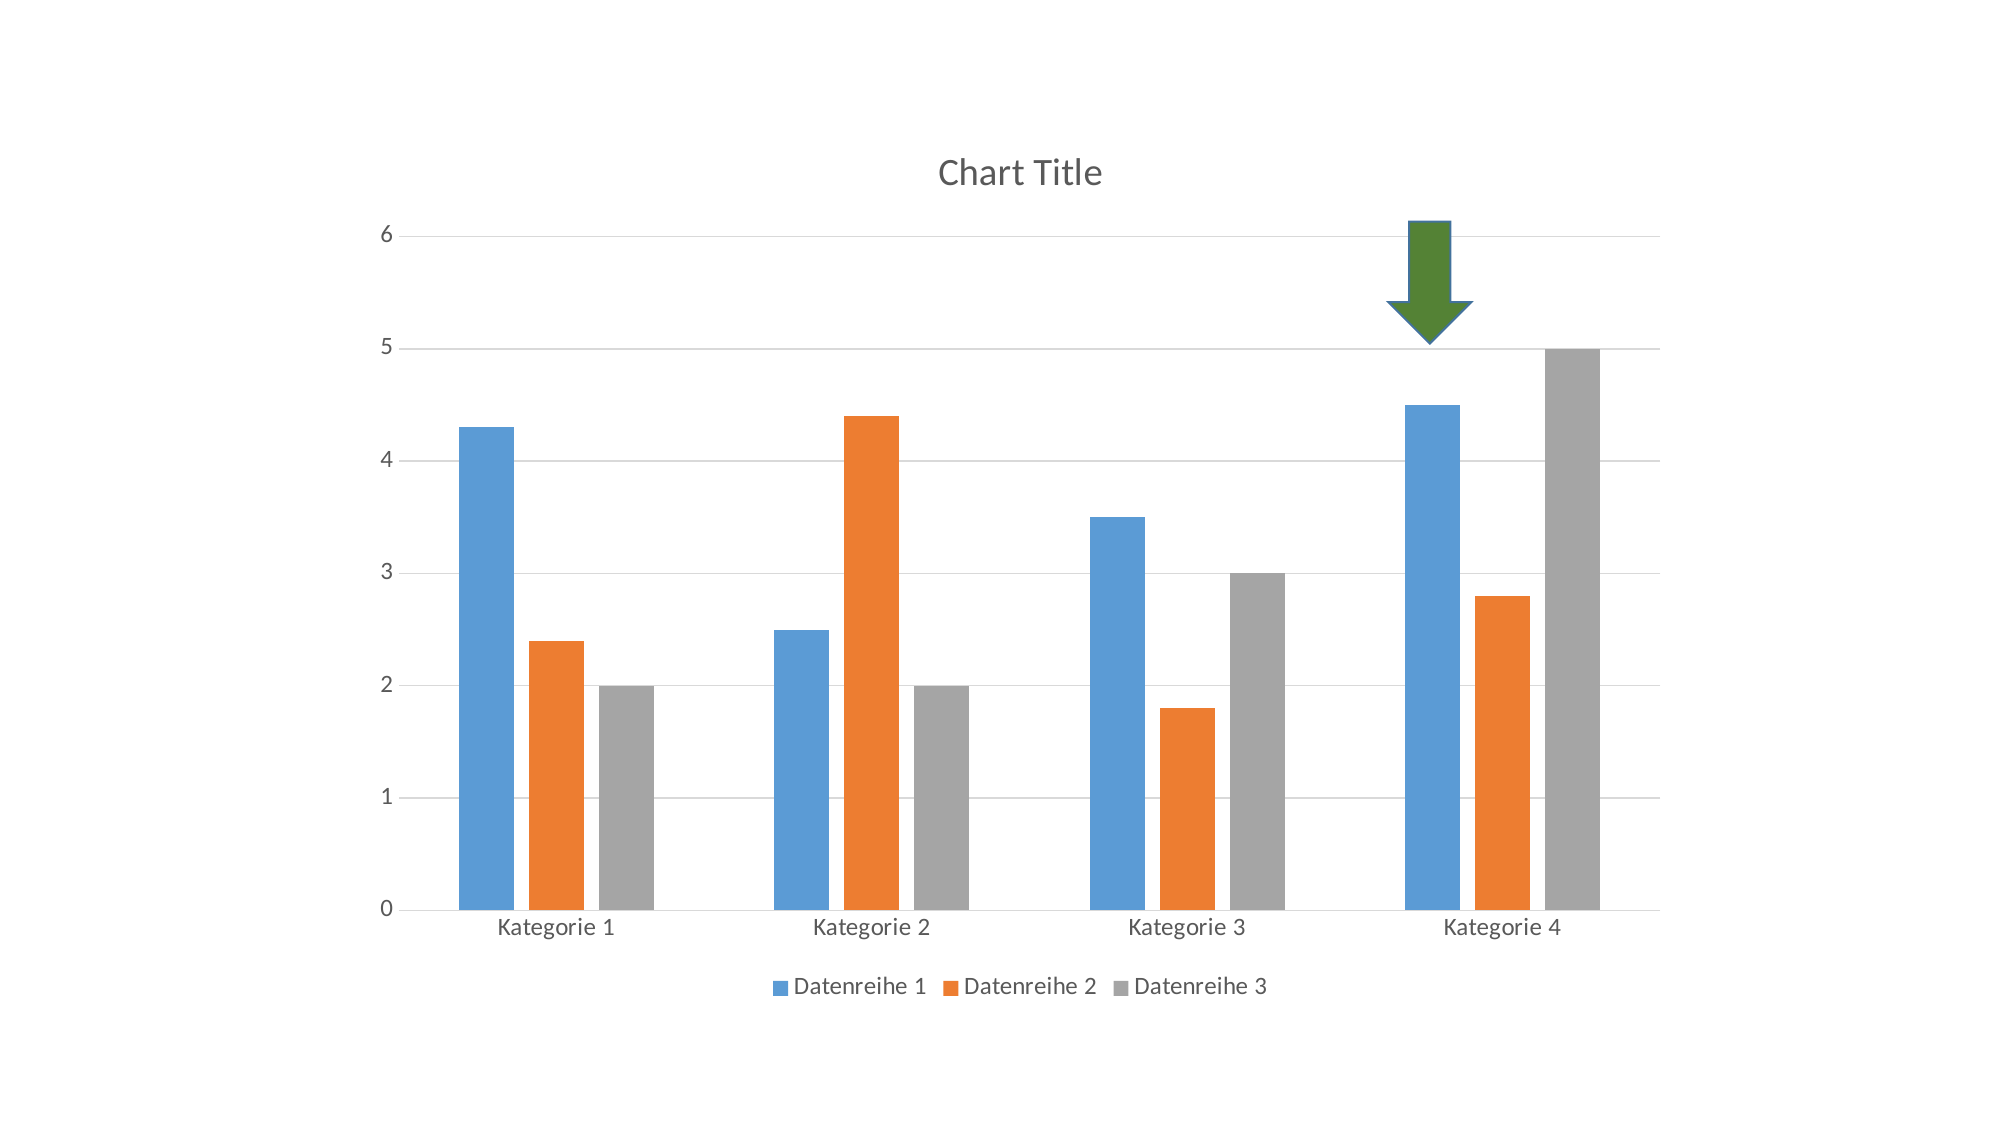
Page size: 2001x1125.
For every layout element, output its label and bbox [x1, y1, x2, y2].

chart [353, 118, 1687, 1007]
